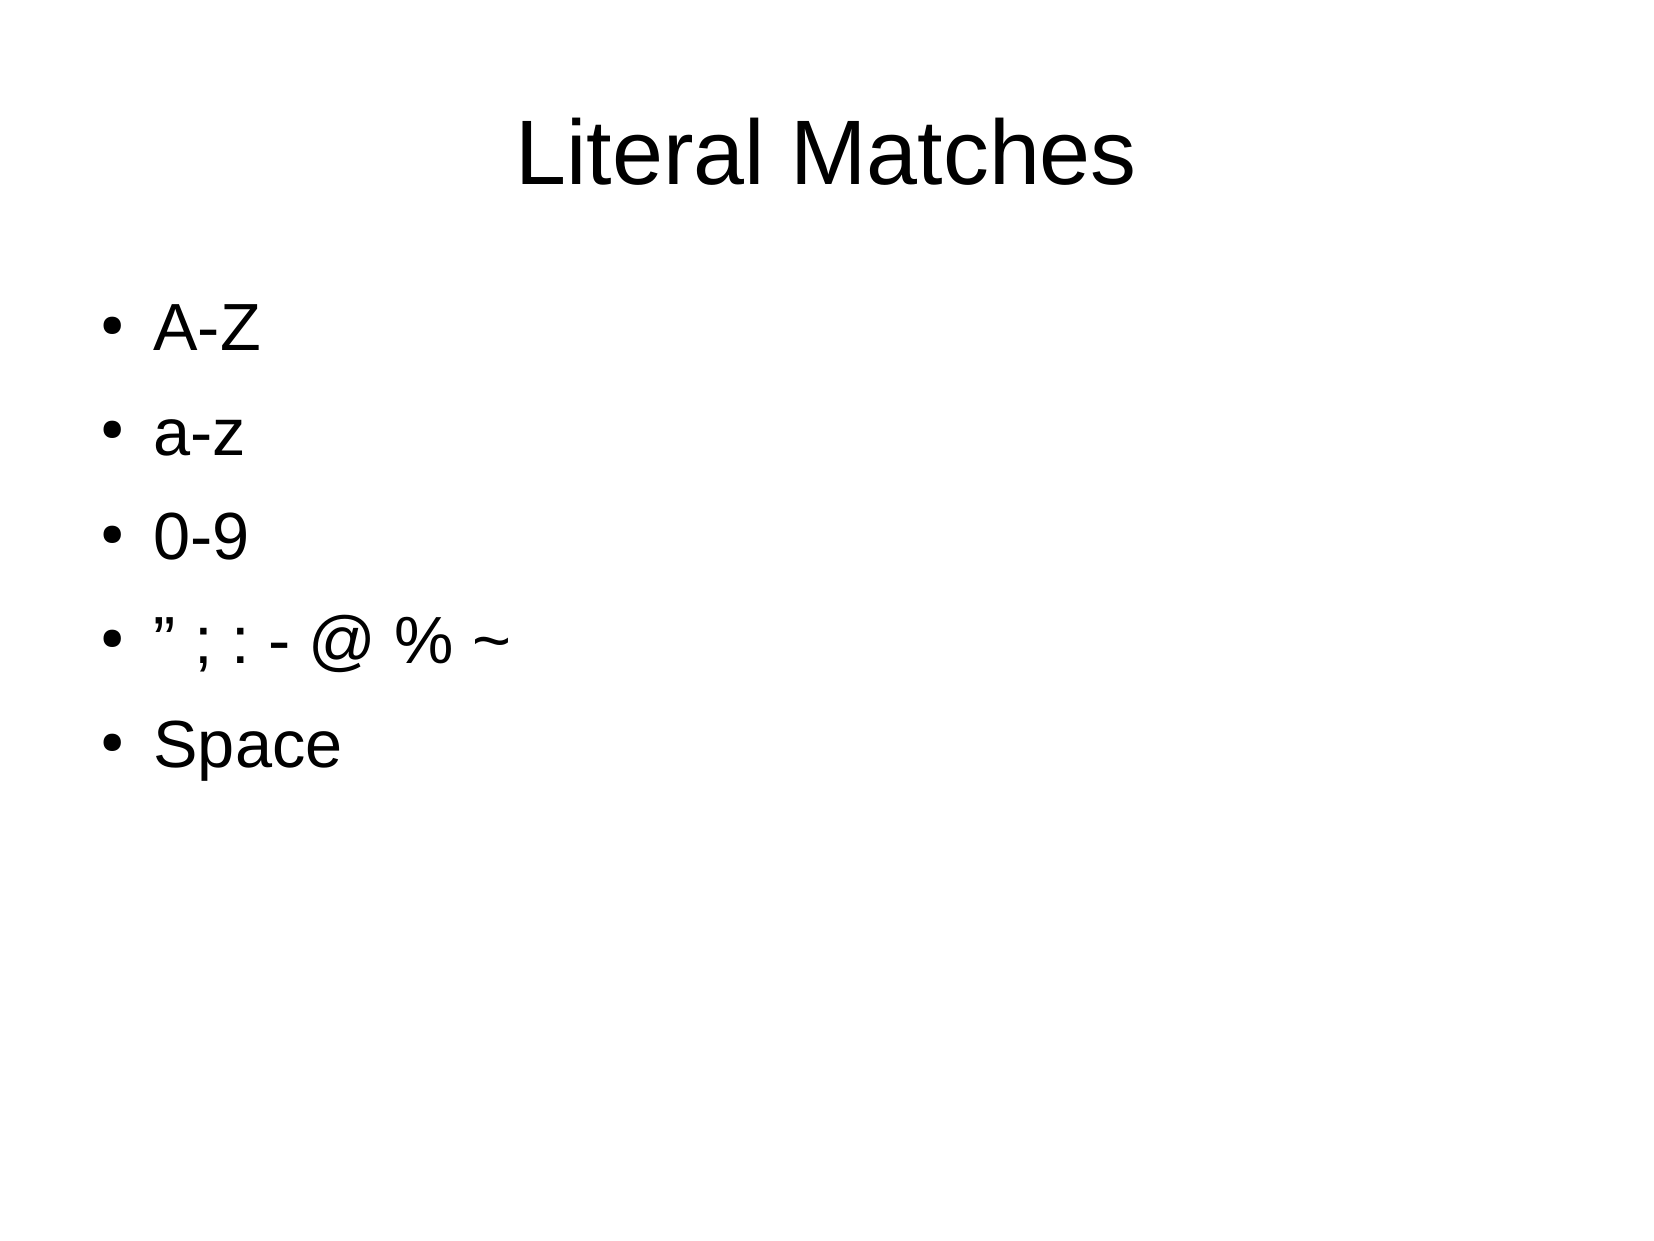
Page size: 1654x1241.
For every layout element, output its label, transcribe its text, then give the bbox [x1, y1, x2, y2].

title Literal Matches [82, 49, 1571, 257]
list A-Z a-z 0-9 ” ; : - @ % ~ Space [82, 290, 1571, 1094]
